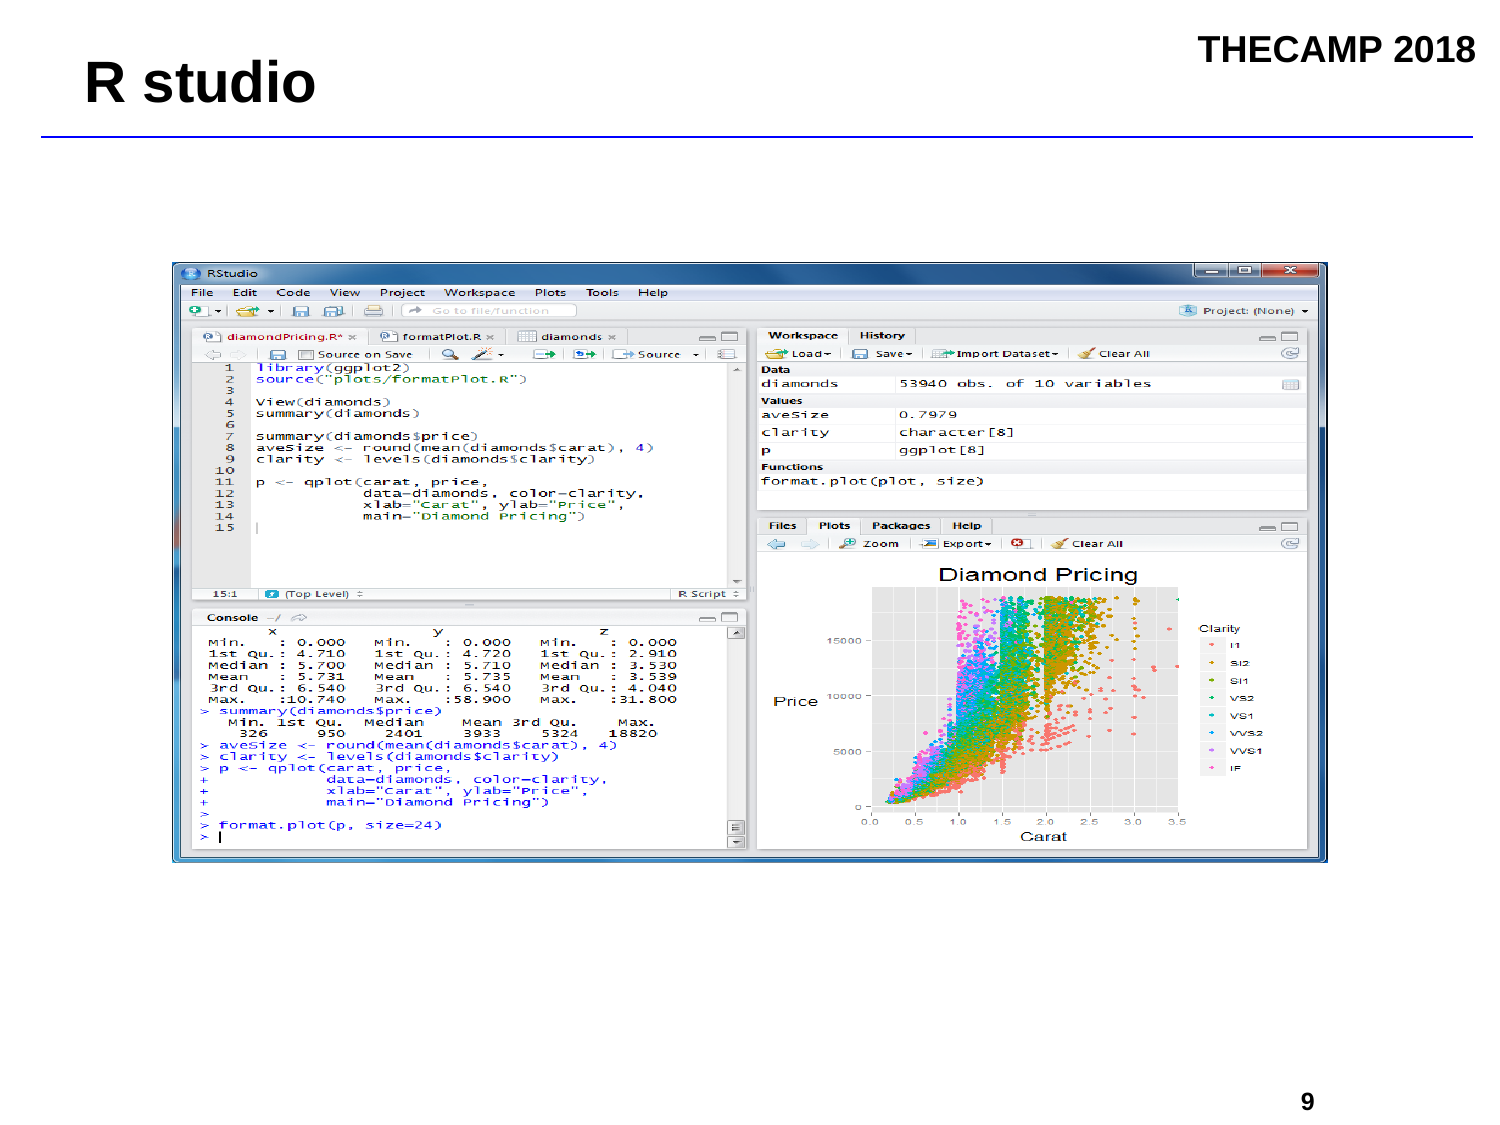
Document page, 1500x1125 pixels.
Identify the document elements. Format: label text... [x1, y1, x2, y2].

picture [172, 262, 1328, 863]
list [78, 147, 1388, 964]
title R studio [76, 42, 1424, 135]
